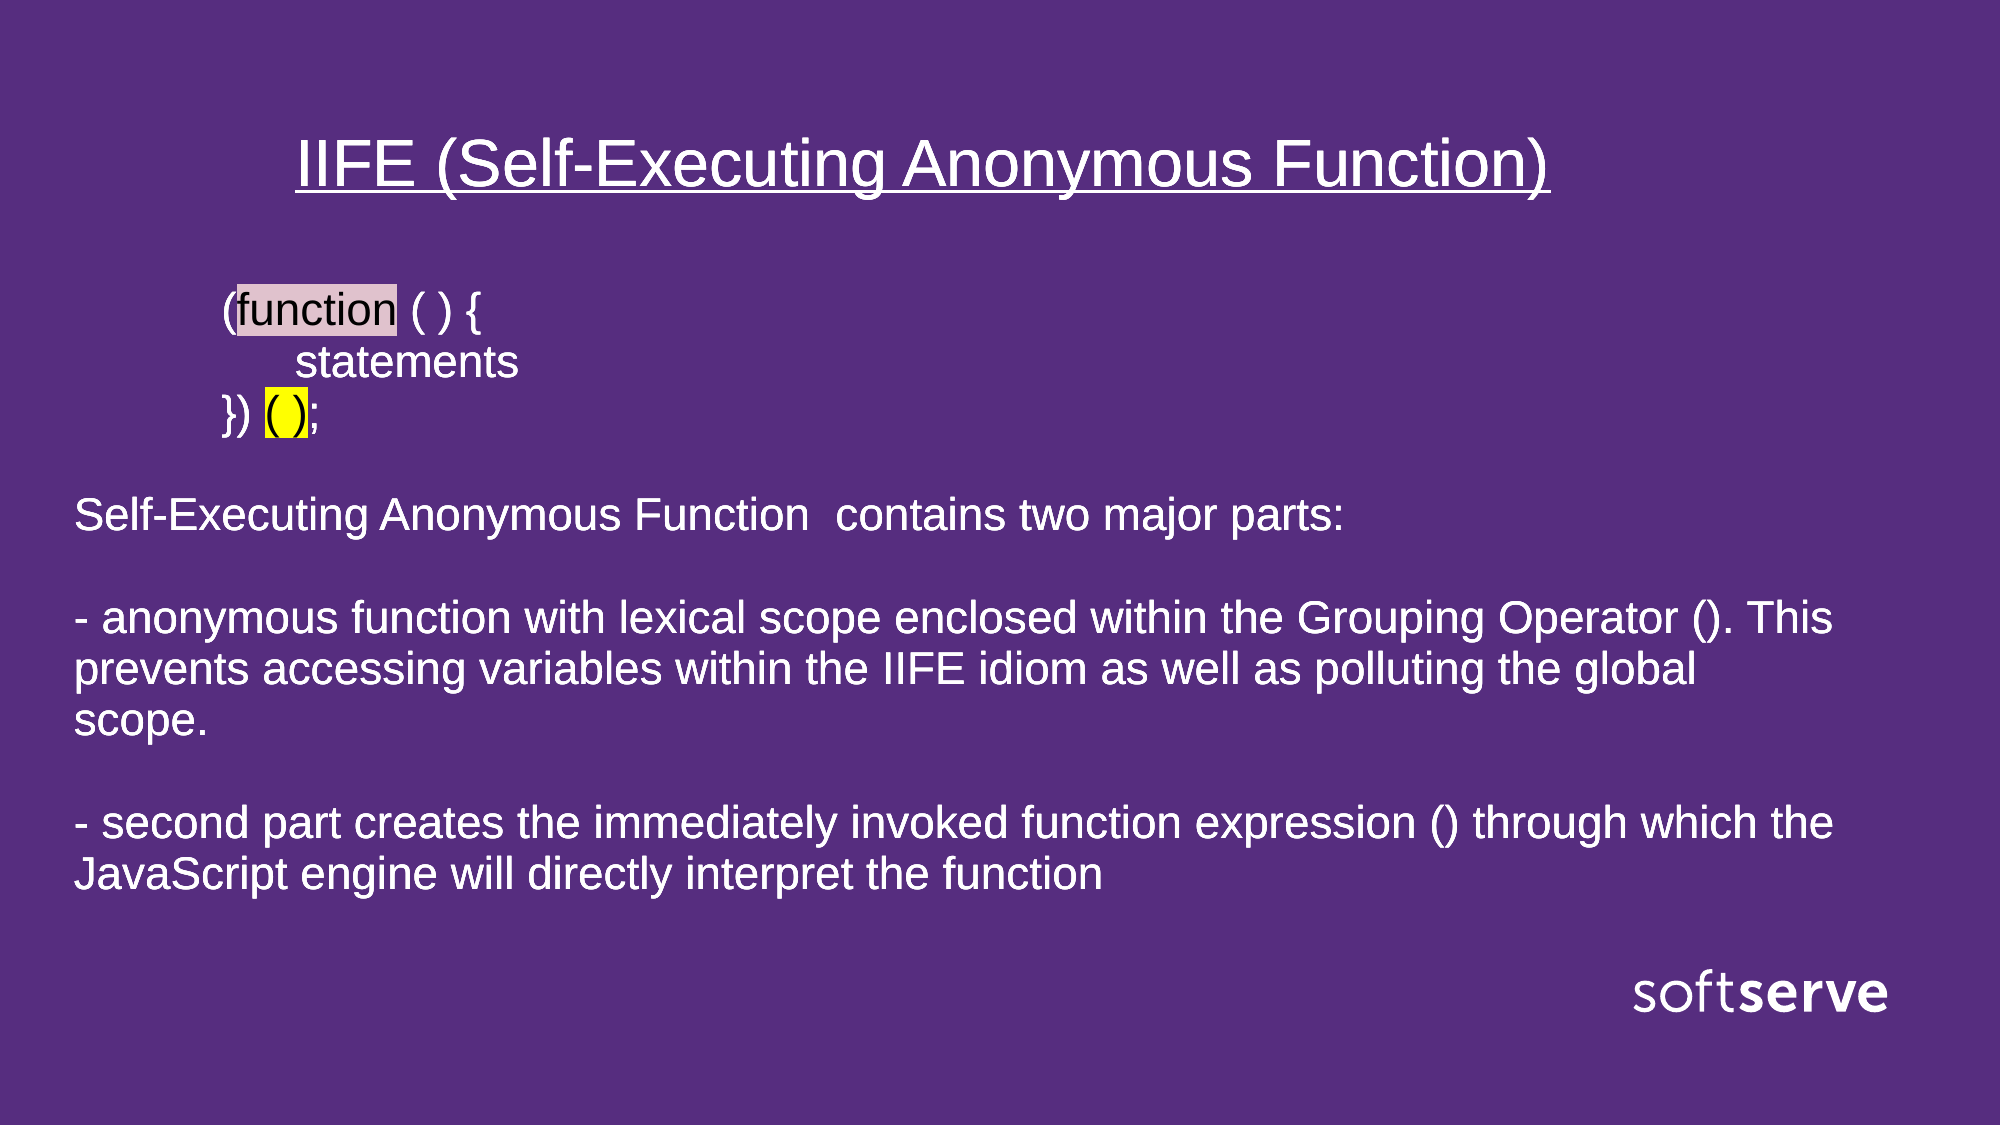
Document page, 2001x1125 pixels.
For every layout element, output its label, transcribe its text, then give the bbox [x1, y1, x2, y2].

text_box IIFE (Self-Executing Anonymous Function) (function ( ) { statements }) ( ); Self-Executing Anonymous Function contains two major parts: - anonymous function with lexical scope enclosed within the Grouping Operator (). This prevents accessing variables within the IIFE idiom as well as polluting the global scope. - second part creates the immediately invoked function expression () through which the JavaScript engine will directly interpret the function [59, 118, 1861, 907]
